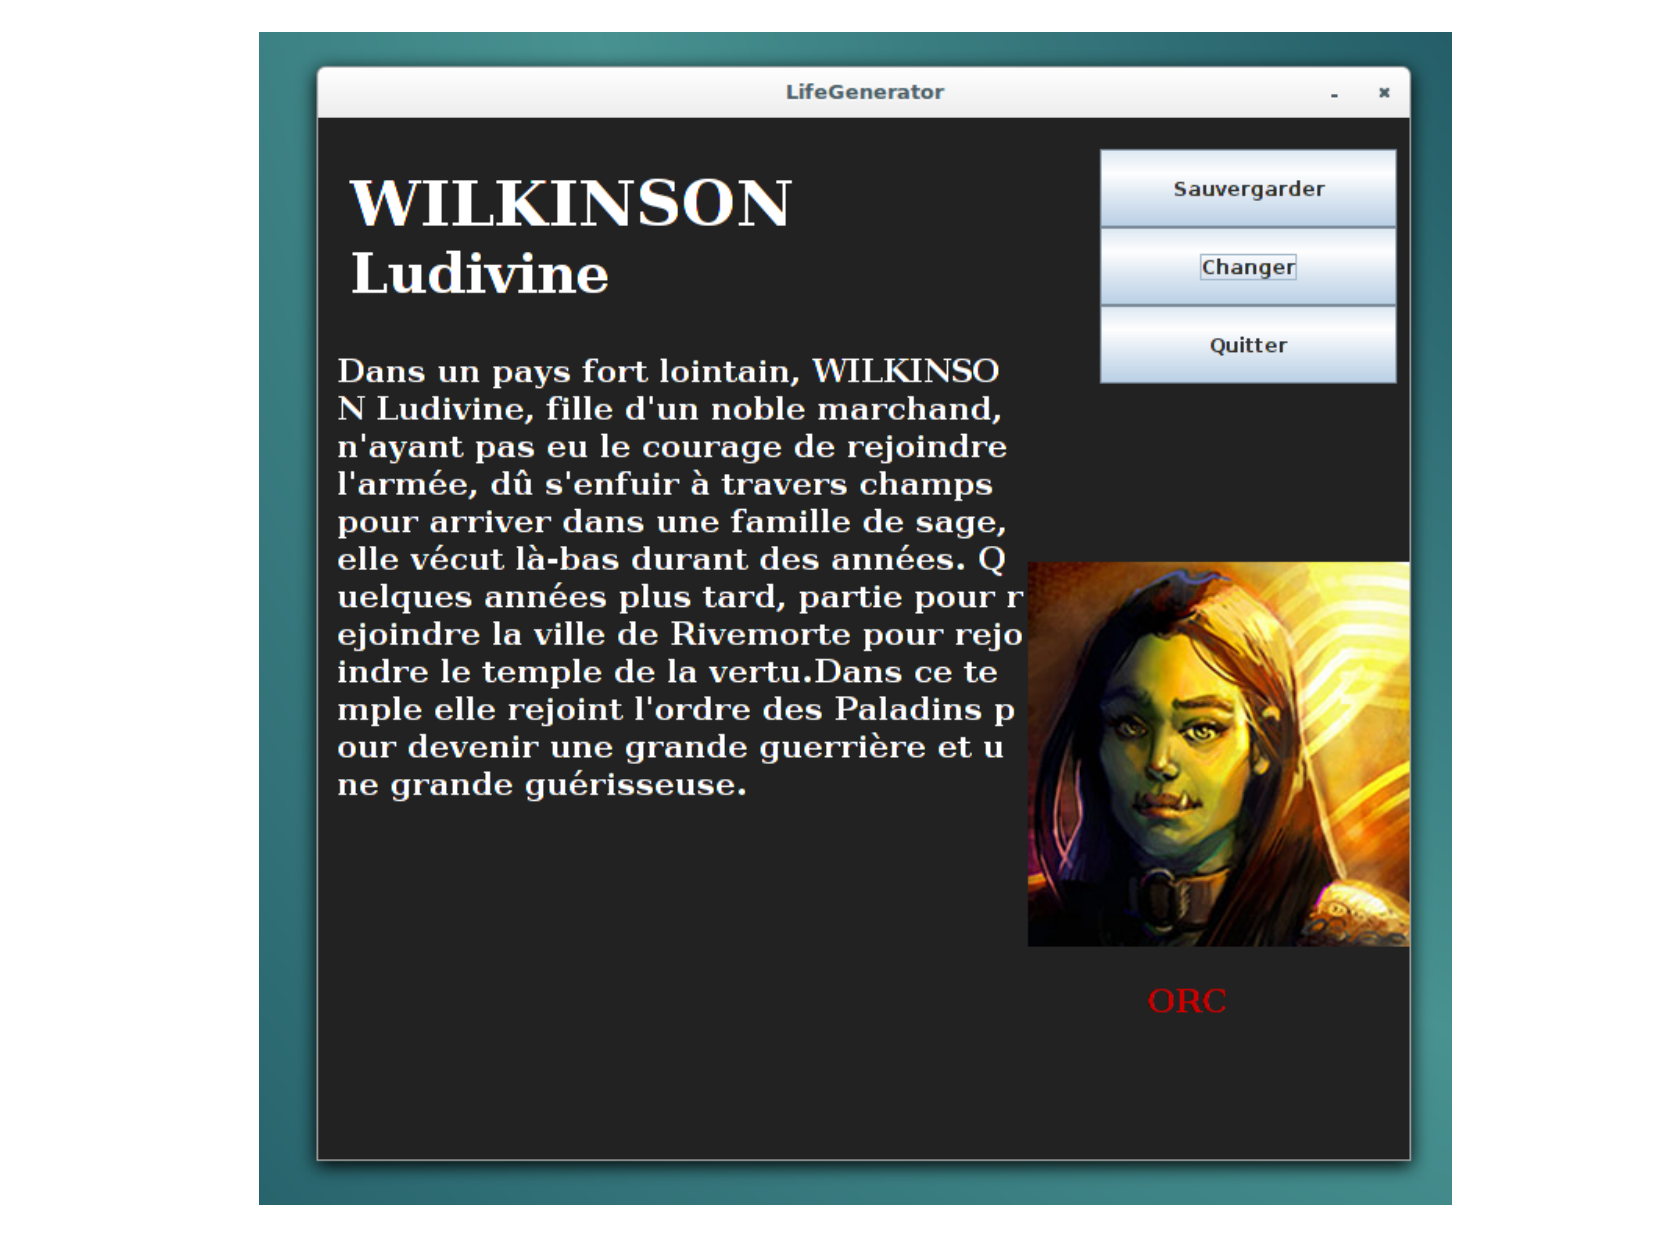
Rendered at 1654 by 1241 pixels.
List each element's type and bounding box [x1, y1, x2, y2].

picture [259, 32, 1452, 1205]
